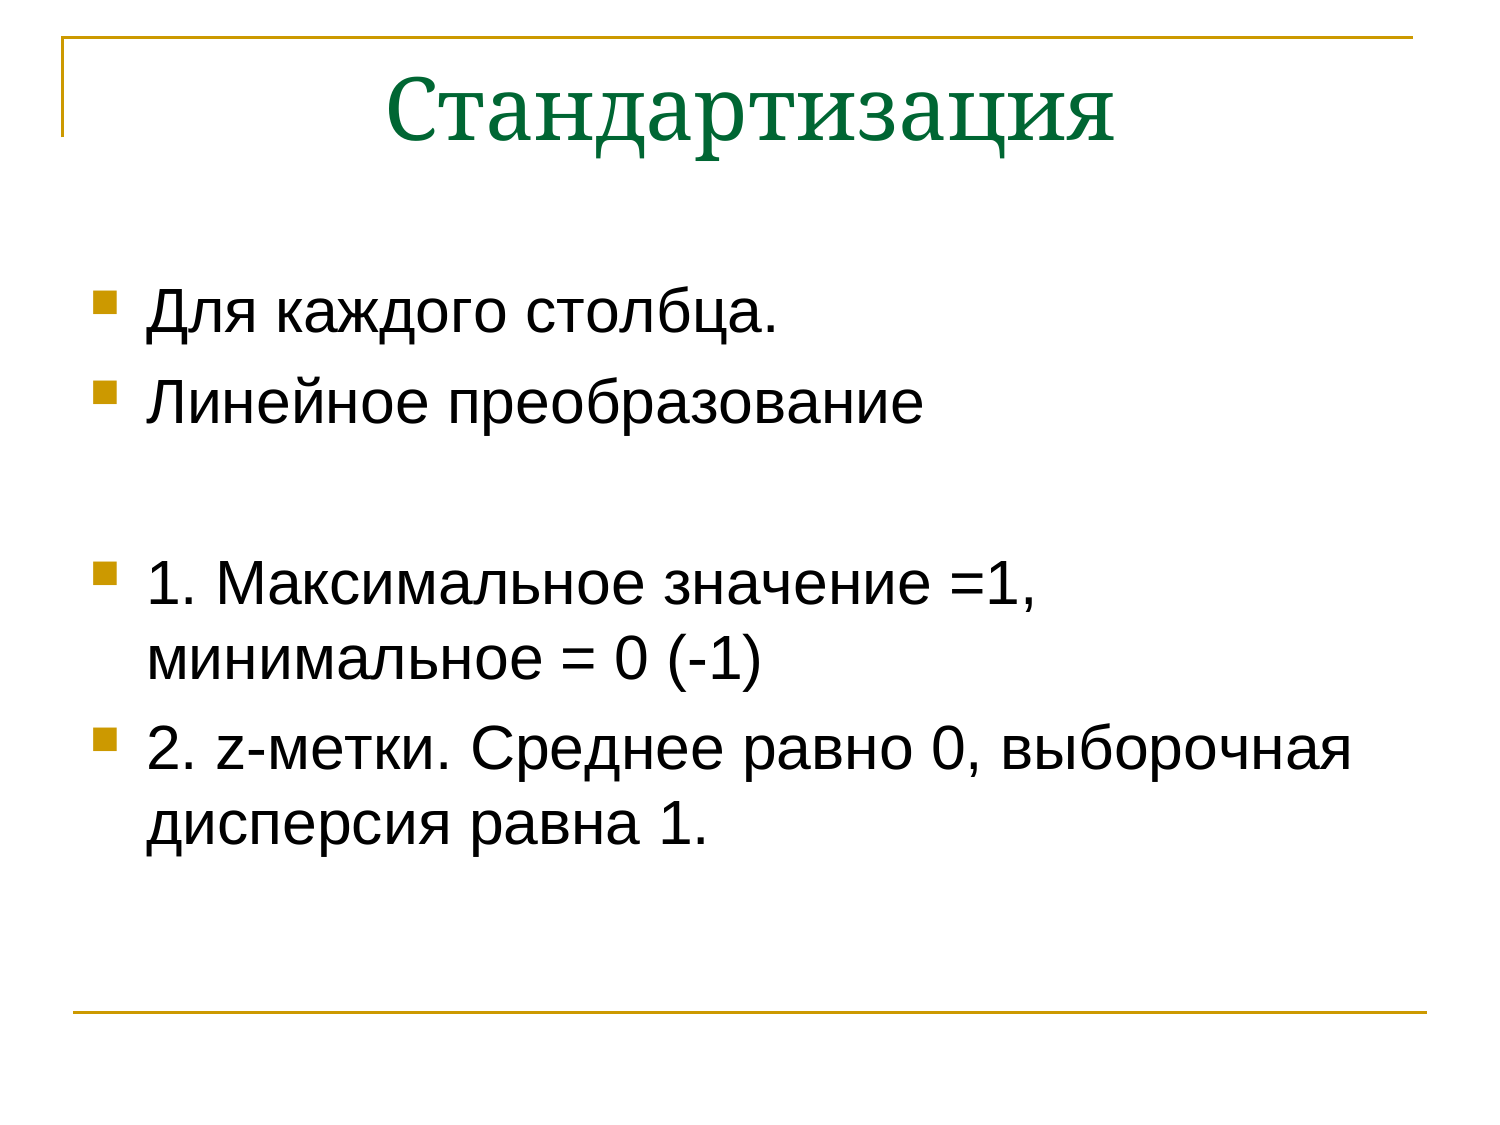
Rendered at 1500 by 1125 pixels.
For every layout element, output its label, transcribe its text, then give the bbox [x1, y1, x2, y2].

title Стандартизация [75, 45, 1426, 233]
list Для каждого столбца. Линейное преобразование 1. Максимальное значение =1, минимальное = 0 (-1) 2. z-метки. Среднее равно 0, выборочная дисперсия равна 1. [75, 262, 1426, 1006]
